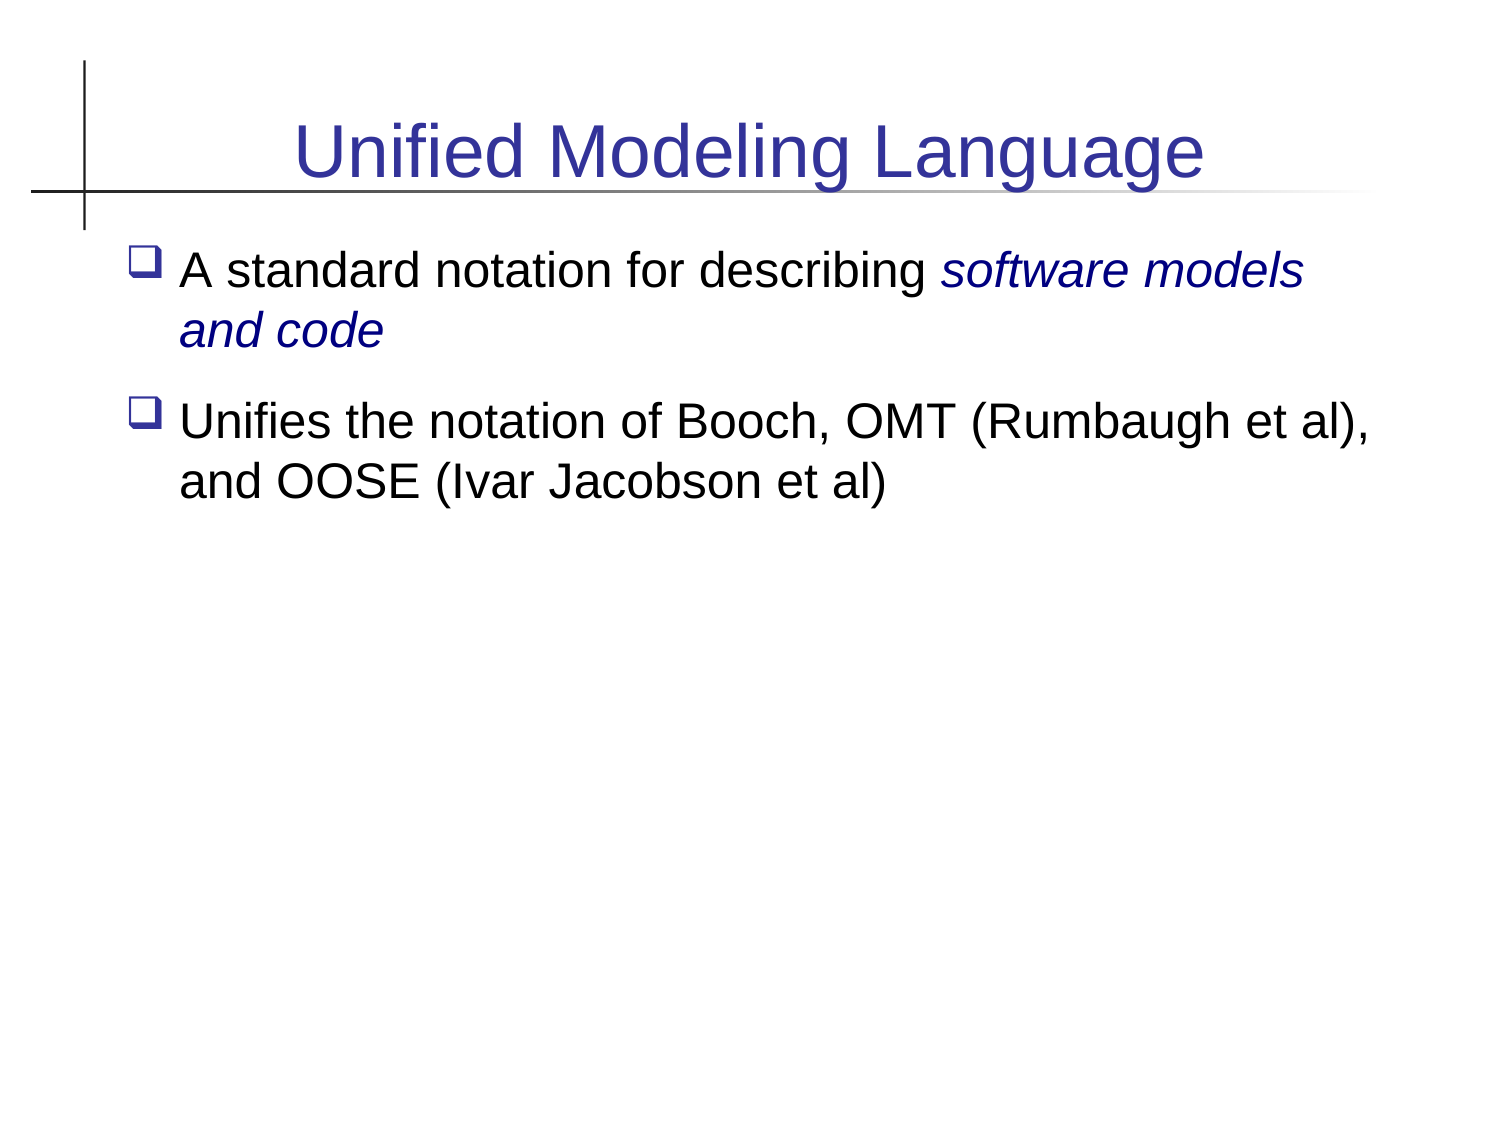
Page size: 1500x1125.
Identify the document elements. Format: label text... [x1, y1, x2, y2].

list A standard notation for describing software models and code Unifies the notation of Booch, OMT (Rumbaugh et al), and OOSE (Ivar Jacobson et al) [110, 229, 1411, 962]
title Unified Modeling Language [50, 37, 1450, 201]
